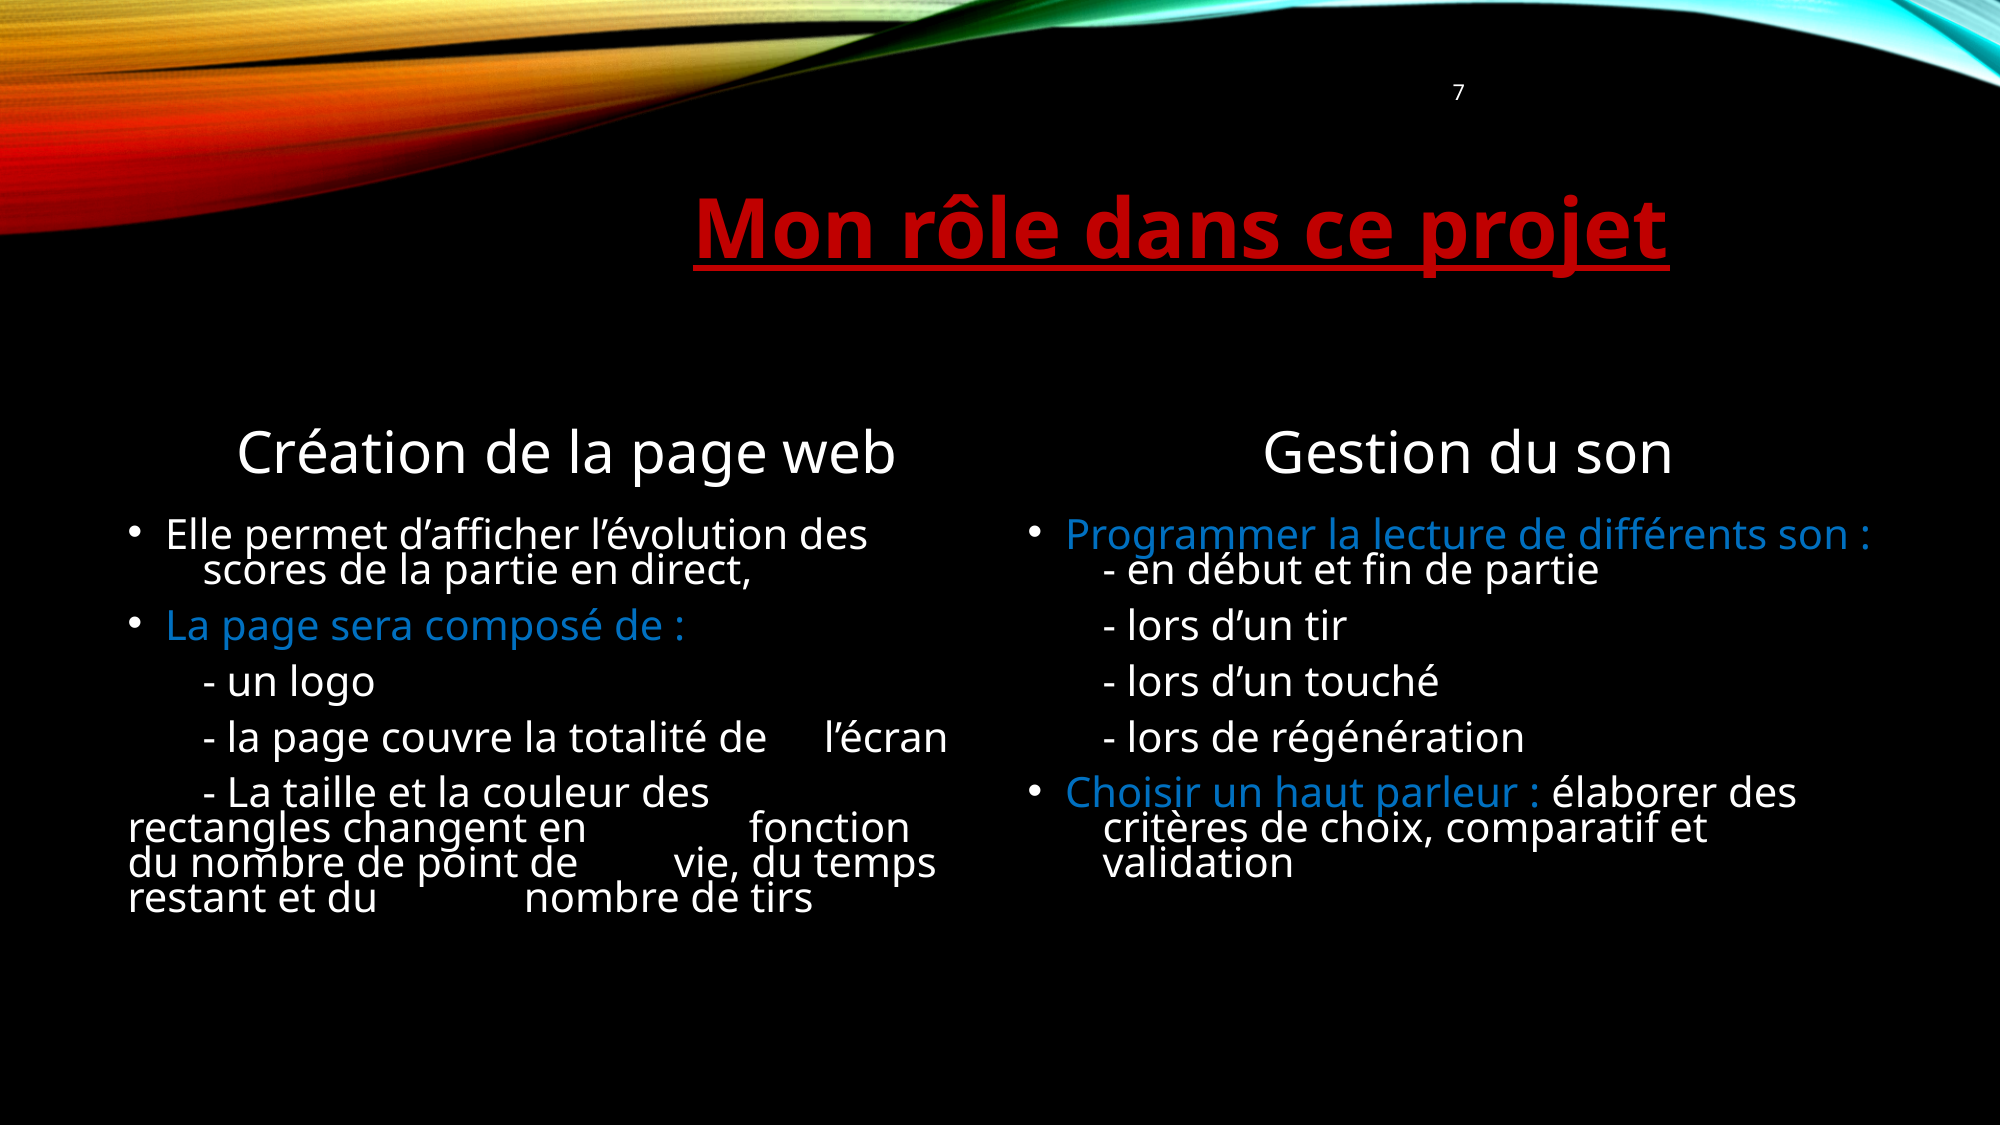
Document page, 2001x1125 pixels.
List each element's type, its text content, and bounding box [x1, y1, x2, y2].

list Programmer la lecture de différents son : - en début et fin de partie - lors d’un tir - lors d’un touché - lors de régénération Choisir un haut parleur : élaborer des critères de choix, comparatif et validation [1012, 513, 1888, 1021]
list Création de la page web [150, 358, 984, 494]
title Mon rôle dans ce projet [474, 125, 1888, 338]
list Gestion du son [1050, 358, 1888, 494]
text_box [1437, 62, 1888, 123]
list Elle permet d’afficher l’évolution des scores de la partie en direct, La page sera composé de : - un logo - la page couvre la totalité de l’écran - La taille et la couleur des rectangles changent en fonction du nombre de point de vie, du temps restant et du nombre de tirs [112, 513, 984, 1021]
